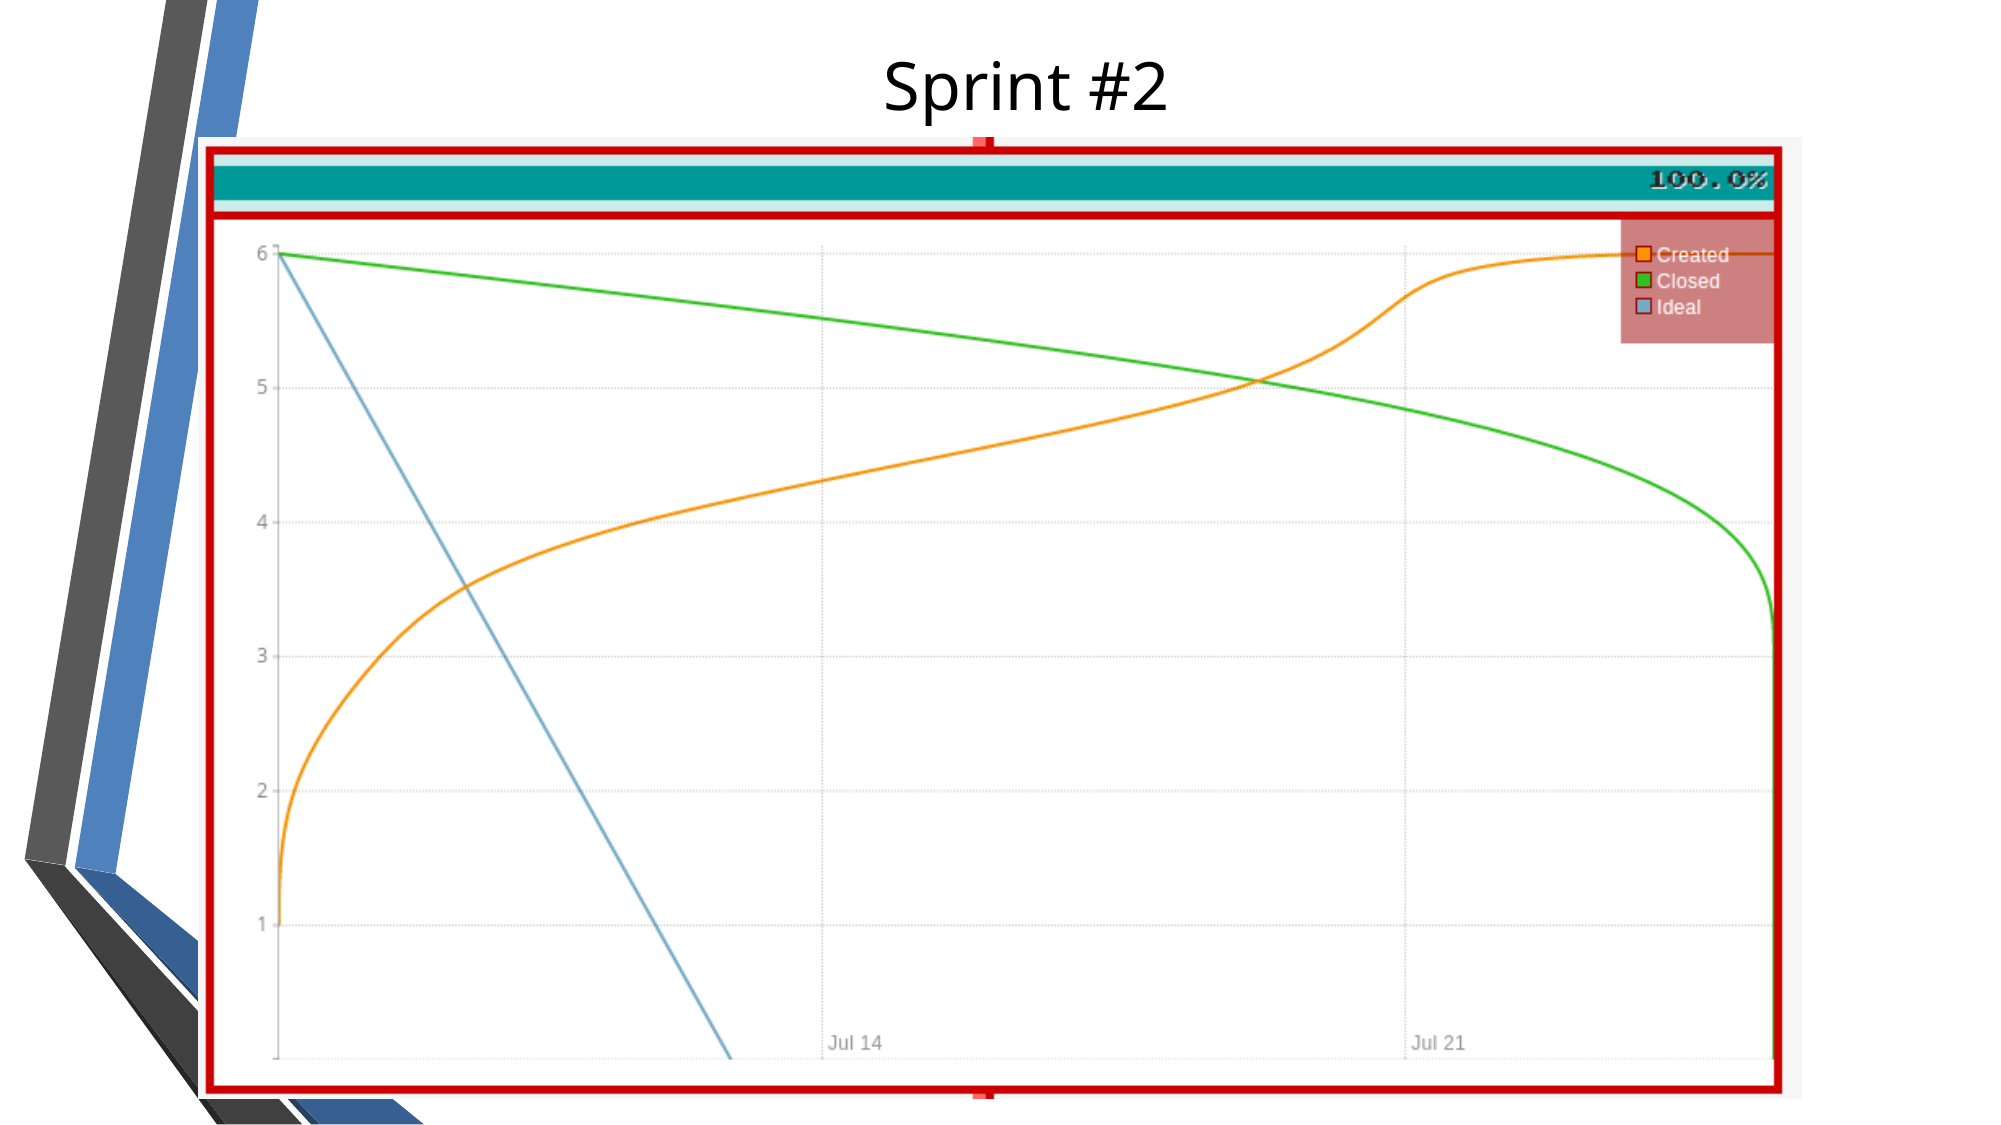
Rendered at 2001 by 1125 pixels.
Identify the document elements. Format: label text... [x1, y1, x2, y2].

picture [198, 137, 1802, 1099]
text_box Sprint #2 [579, 35, 1475, 132]
